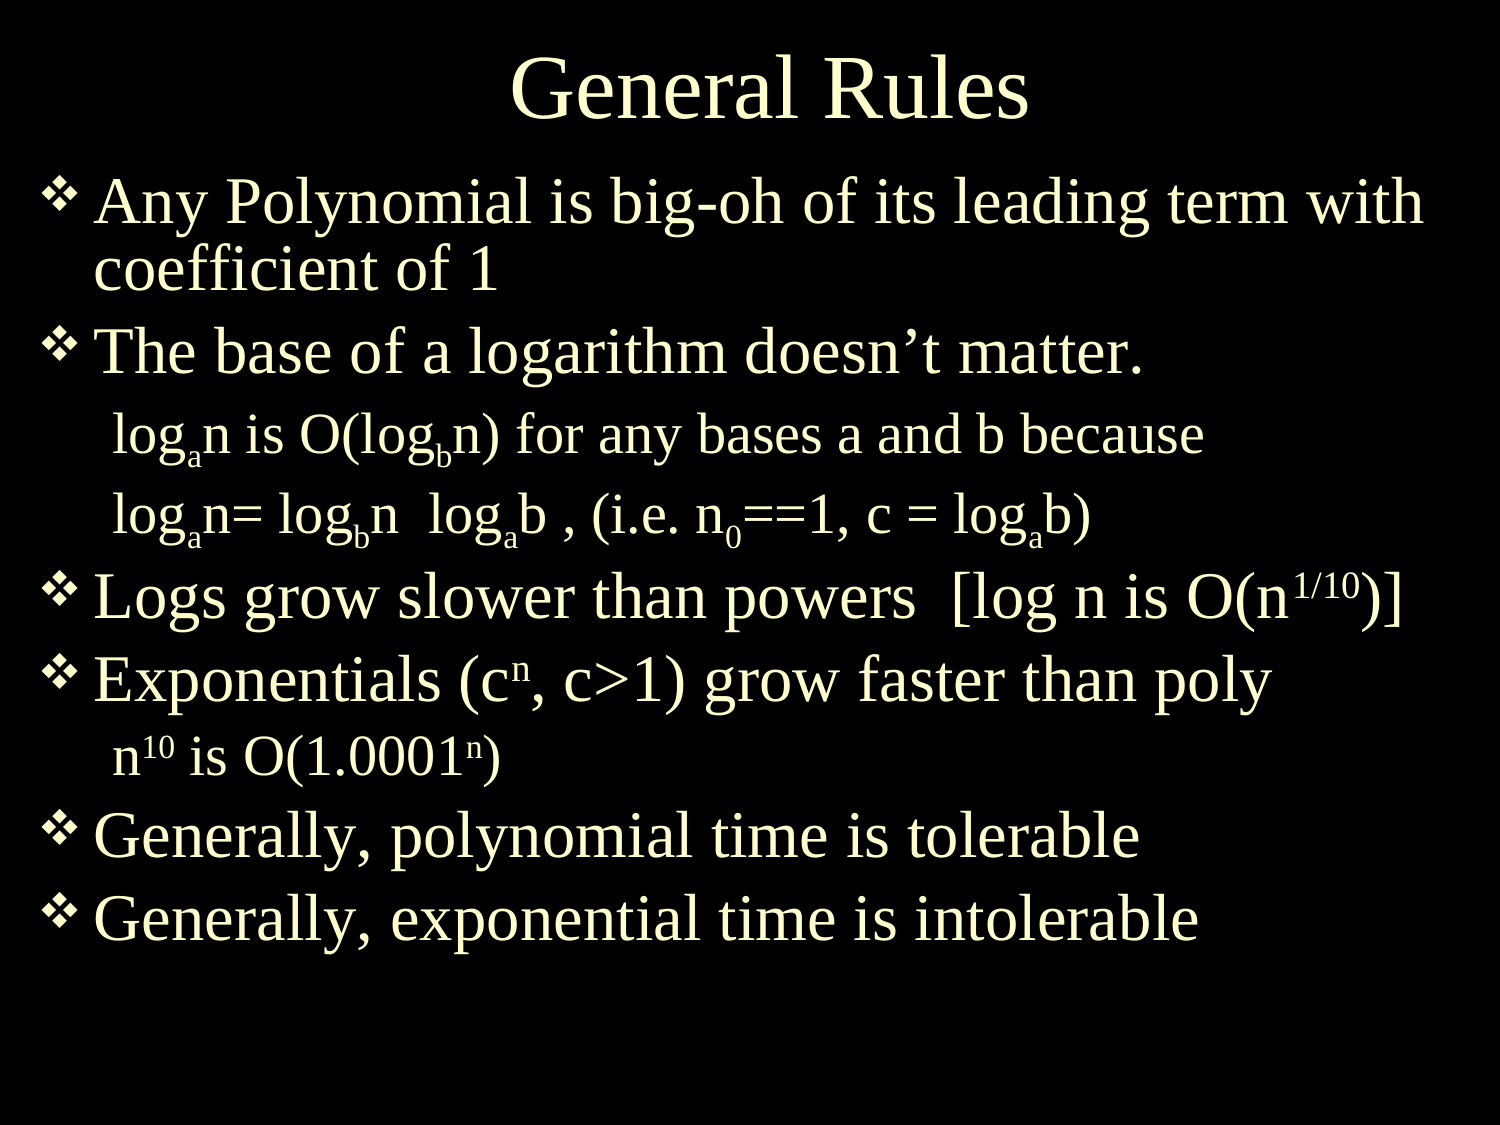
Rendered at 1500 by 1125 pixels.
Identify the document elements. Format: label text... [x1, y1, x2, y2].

title General Rules [42, 24, 1500, 150]
list Any Polynomial is big-oh of its leading term with coefficient of 1 The base of a logarithm doesn’t matter. logan is O(logbn) for any bases a and b because logan= logbn logab , (i.e. n0==1, c = logab) Logs grow slower than powers [log n is O(n1/10)] Exponentials (cn, c>1) grow faster than poly n10 is O(1.0001n) Generally, polynomial time is tolerable Generally, exponential time is intolerable [22, 162, 1482, 1026]
